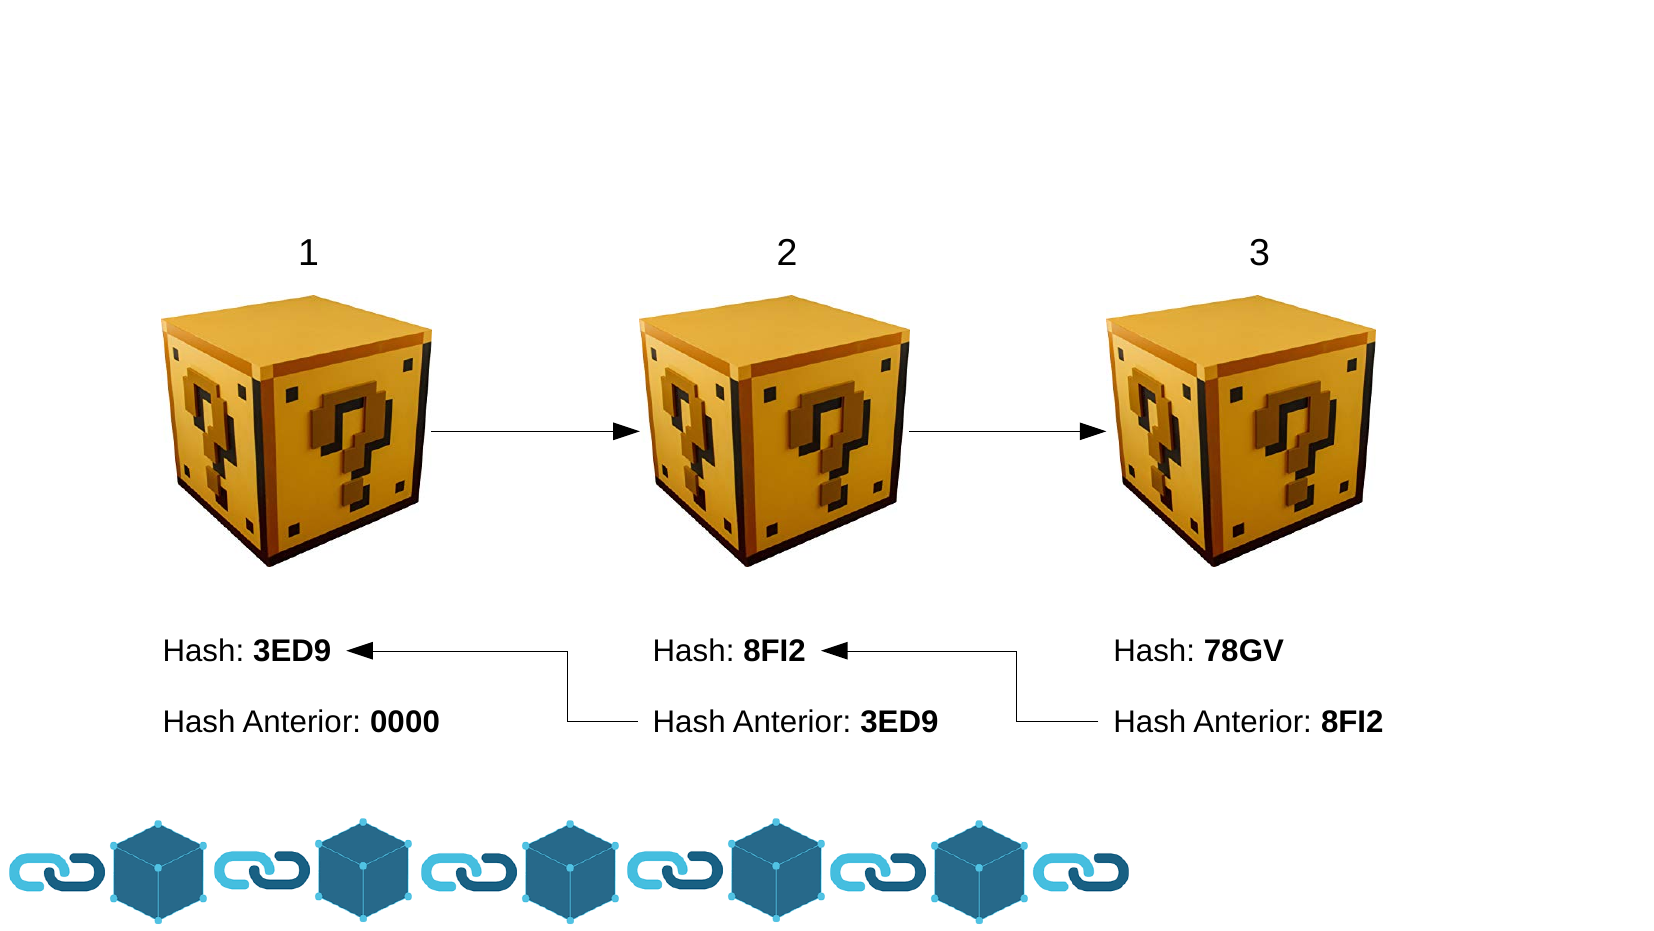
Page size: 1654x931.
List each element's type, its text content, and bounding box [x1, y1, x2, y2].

picture [161, 295, 432, 567]
text_box Hash: 78GV [1098, 625, 1299, 671]
text_box Hash: 8FI2 [637, 625, 822, 671]
text_box Hash Anterior: 3ED9 [637, 696, 993, 745]
text_box Hash Anterior: 8FI2 [1098, 696, 1399, 741]
picture [1106, 295, 1376, 567]
text_box Hash: 3ED9 [147, 625, 347, 671]
text_box 3 [1234, 224, 1285, 275]
picture [4, 814, 1134, 928]
picture [639, 295, 910, 567]
text_box 1 [283, 224, 334, 275]
text_box Hash Anterior: 0000 [147, 696, 456, 741]
text_box 2 [761, 224, 813, 275]
